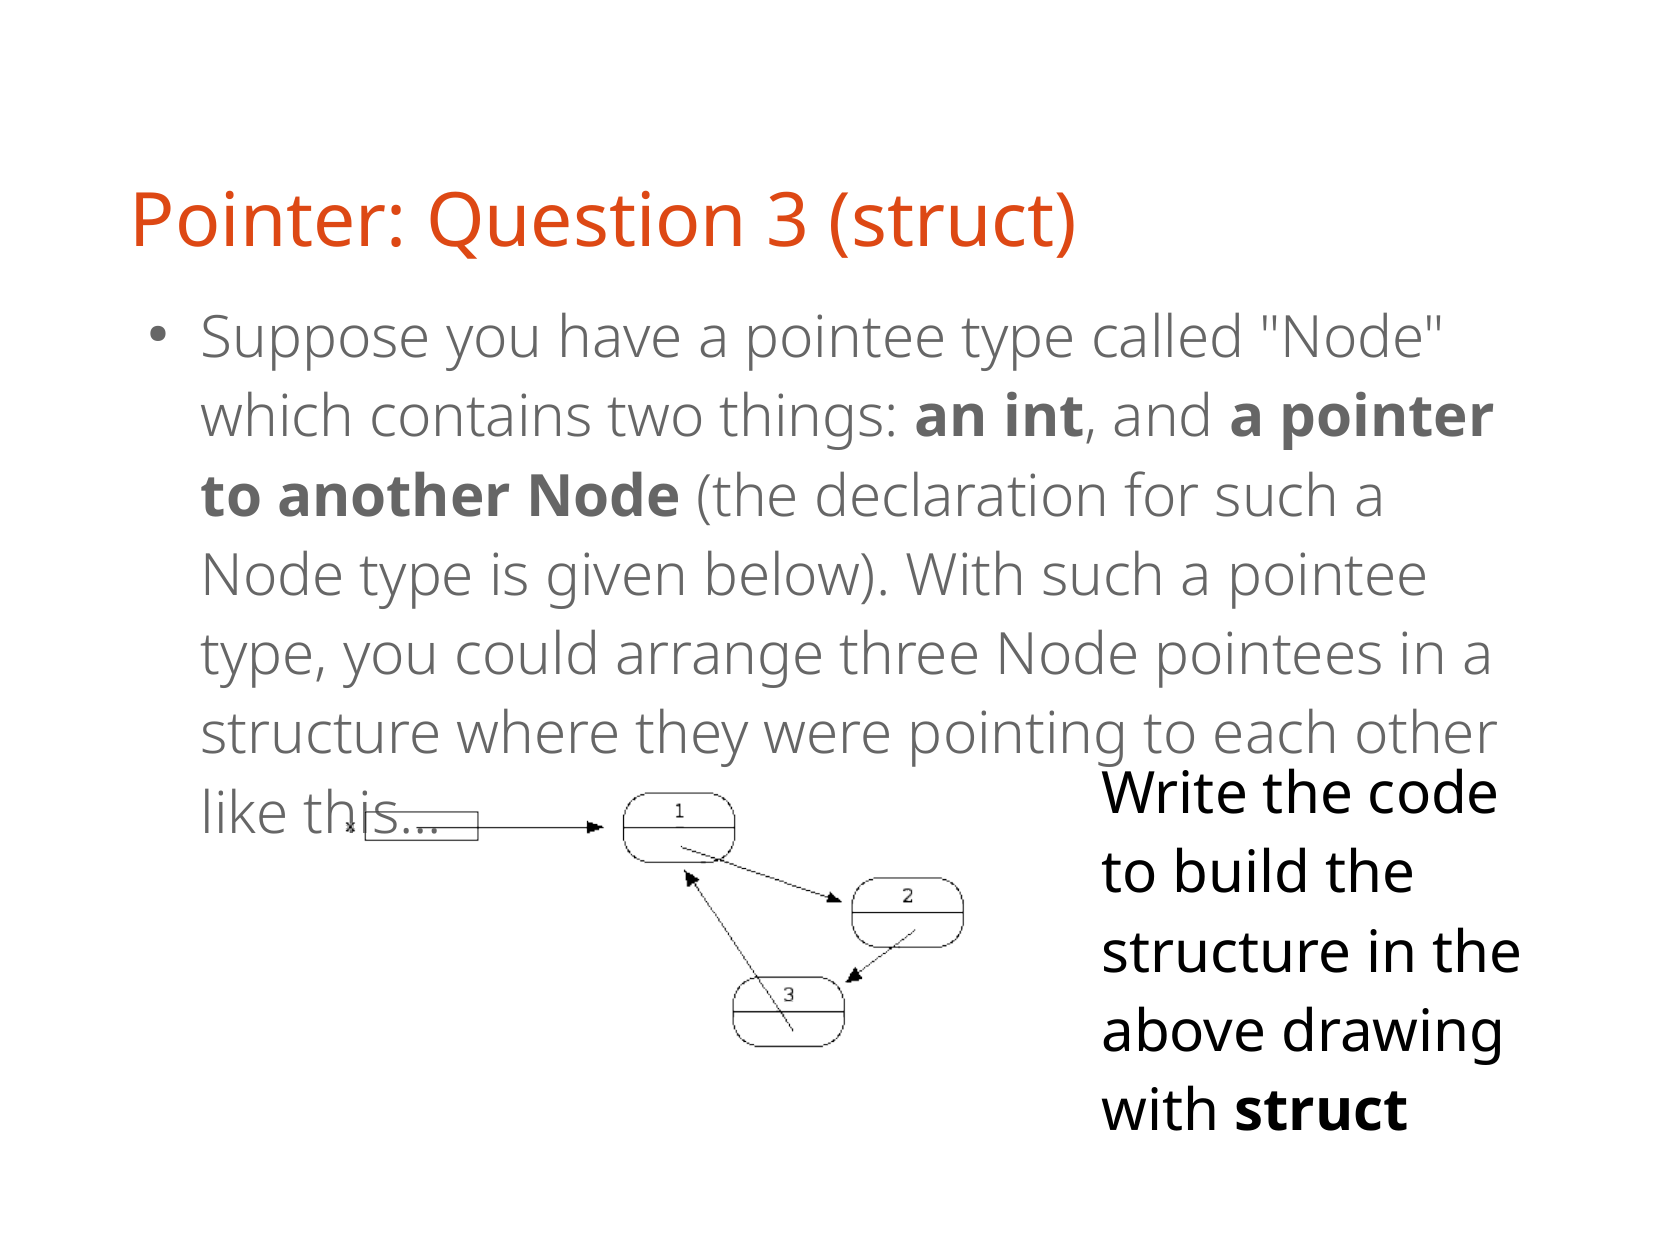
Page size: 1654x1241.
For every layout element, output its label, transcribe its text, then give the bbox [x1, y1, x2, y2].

picture [299, 791, 969, 1052]
list Suppose you have a pointee type called "Node" which contains two things: an int, and a pointer to another Node (the declaration for such a Node type is given below). With such a pointee type, you could arrange three Node pointees in a structure where they were pointing to each other like this... [129, 295, 1518, 1010]
text_box Write the code to build the structure in the above drawing with struct [1051, 744, 1548, 1086]
title Pointer: Question 3 (struct) [129, 153, 1518, 281]
